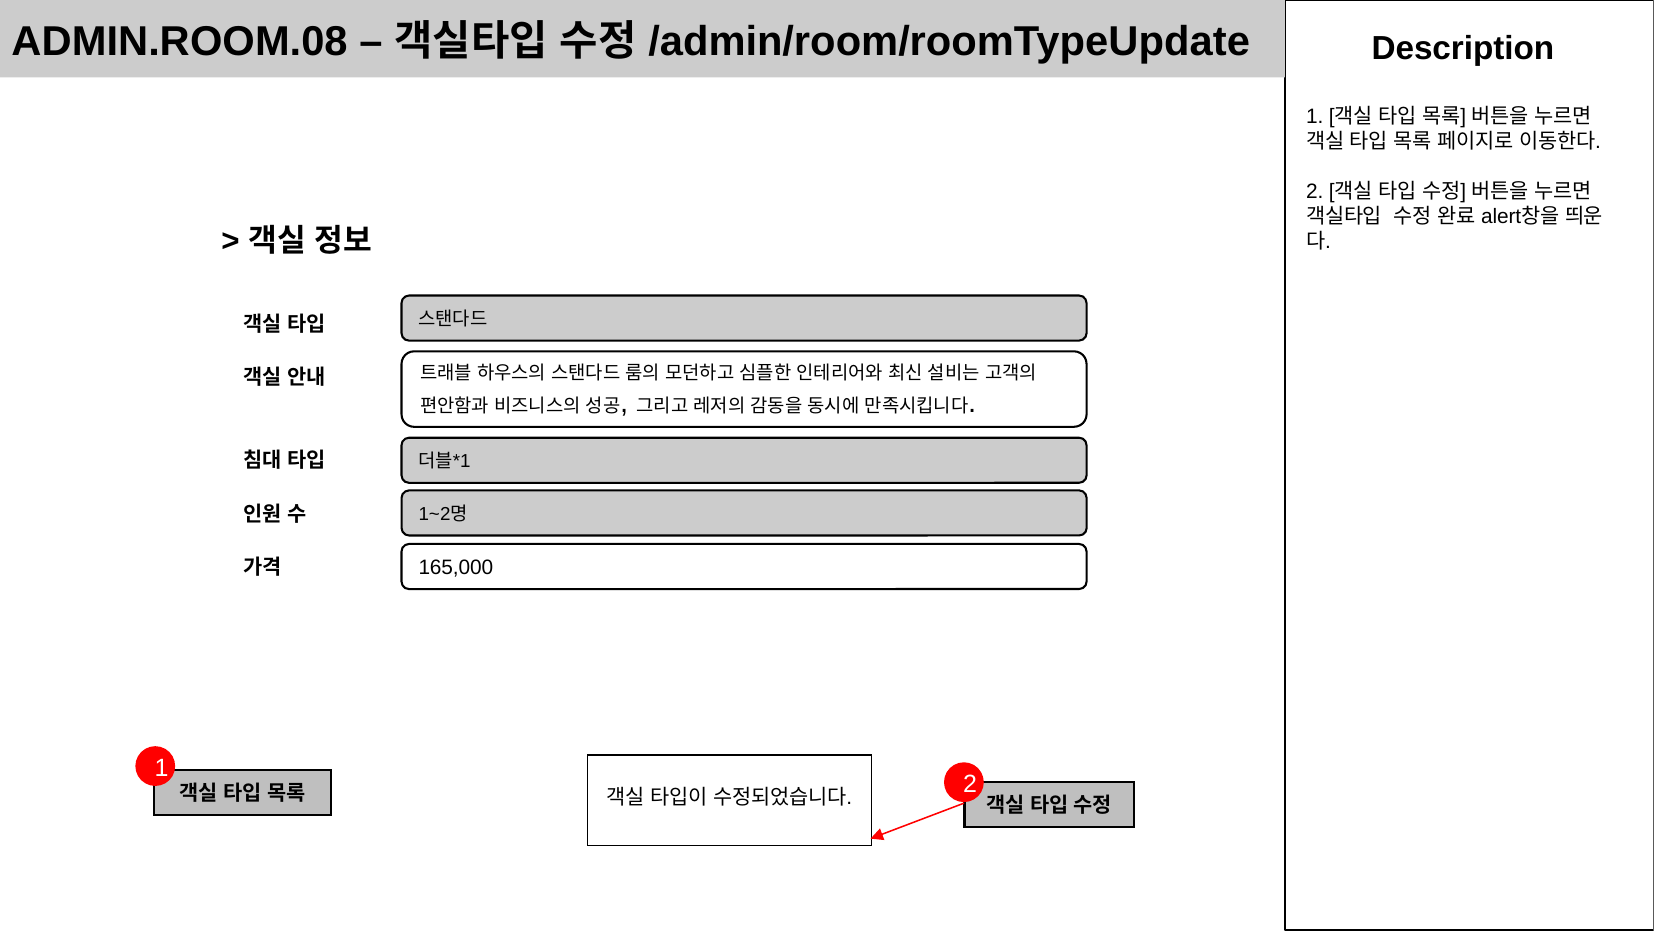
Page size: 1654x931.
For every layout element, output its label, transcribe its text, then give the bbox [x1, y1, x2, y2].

text_box 1~2명 [401, 490, 1087, 536]
table_cell 가격 [223, 548, 395, 602]
text_box 더블*1 [401, 437, 1087, 483]
text_box 165,000 [401, 543, 1087, 590]
text_box 객실 타입 목록 [154, 769, 331, 815]
text_box ADMIN.ROOM.08 – 객실타입 수정 /admin/room/roomTypeUpdate [0, 0, 1285, 78]
text_box Description [1291, 18, 1635, 78]
table_header 객실 타입이 수정되었습니다. [588, 756, 871, 845]
text_box [1285, 0, 1654, 930]
text_box 객실 타입 수정 [964, 781, 1134, 827]
text_box 트래블 하우스의 스탠다드 룸의 모던하고 심플한 인테리어와 최신 설비는 고객의 편안함과 비즈니스의 성공, 그리고 레저의 감동을 동시에 만족시킵니다. [401, 351, 1087, 427]
table_cell 침대 타입 [223, 441, 395, 495]
table_cell 인원 수 [223, 495, 395, 548]
table_cell 객실 안내 [223, 358, 395, 441]
text_box 1. [객실 타입 목록] 버튼을 누르면 객실 타입 목록 페이지로 이동한다. 2. [객실 타입 수정] 버튼을 누르면 객실타입 수정 완료 alert창을 띄운다. [1291, 95, 1641, 931]
text_box 스탠다드 [401, 295, 1087, 341]
text_box 2 [943, 762, 984, 803]
text_box 1 [135, 746, 176, 786]
table_header 객실 타입 [223, 305, 395, 358]
text_box > 객실 정보 [206, 212, 550, 264]
